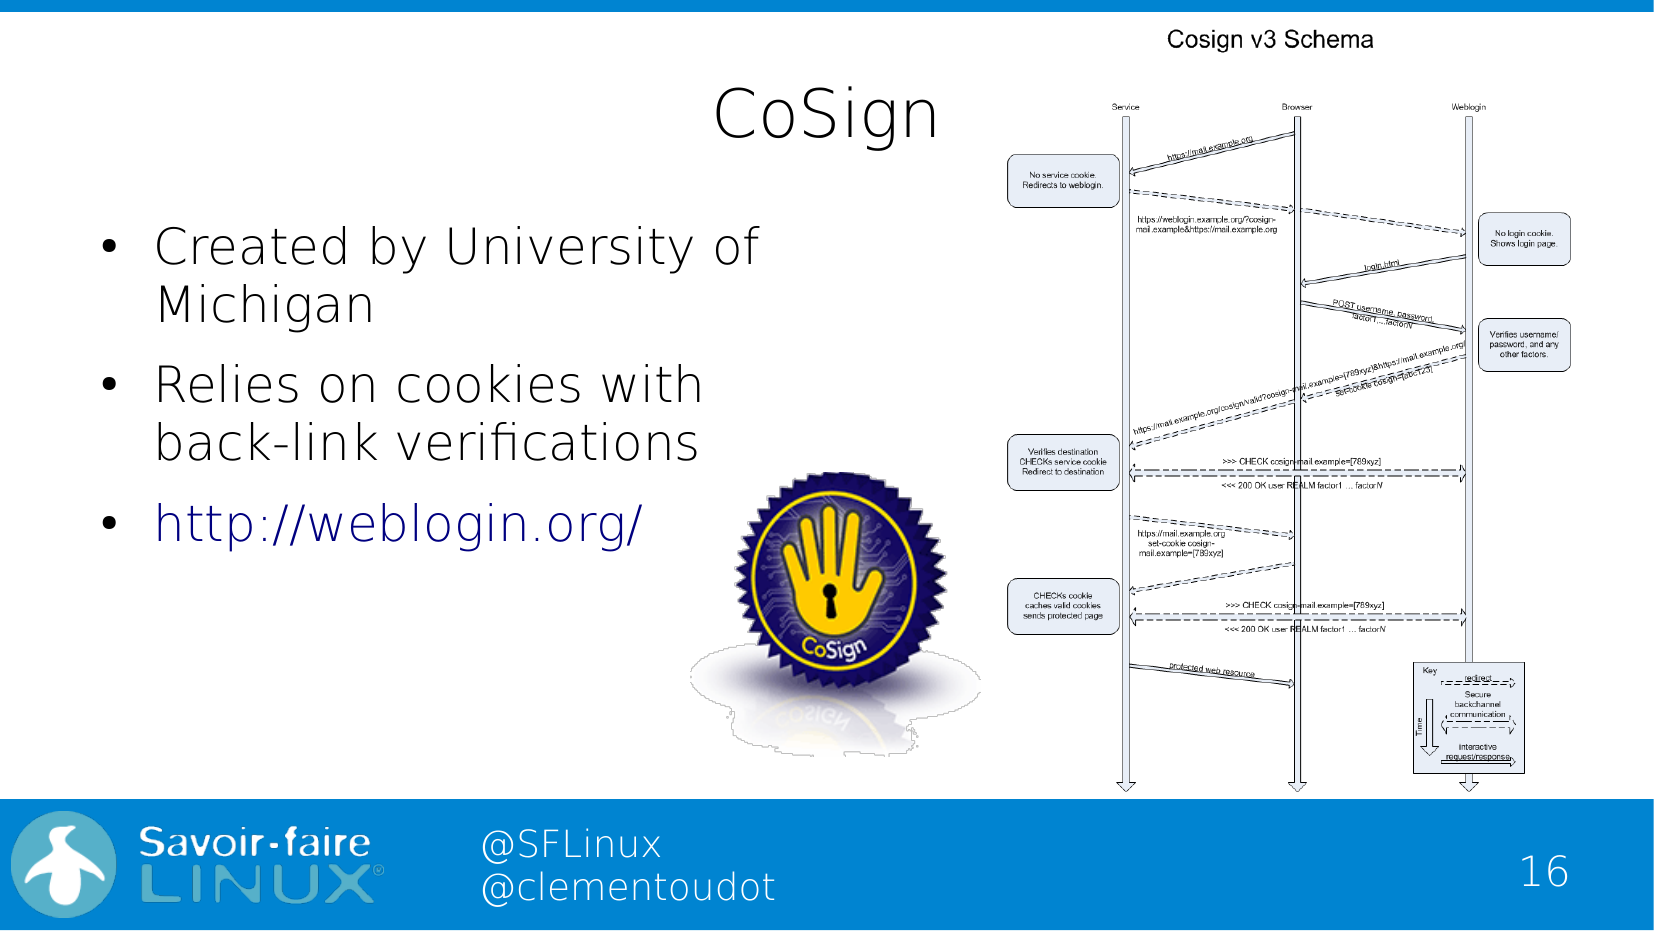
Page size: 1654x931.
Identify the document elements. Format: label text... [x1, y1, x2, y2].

picture [690, 472, 981, 757]
picture [11, 811, 384, 918]
title CoSign [82, 37, 1007, 193]
list Created by University of Michigan Relies on cookies with back-link verifications http://weblogin.org/ [82, 217, 809, 758]
picture [1007, 21, 1571, 792]
